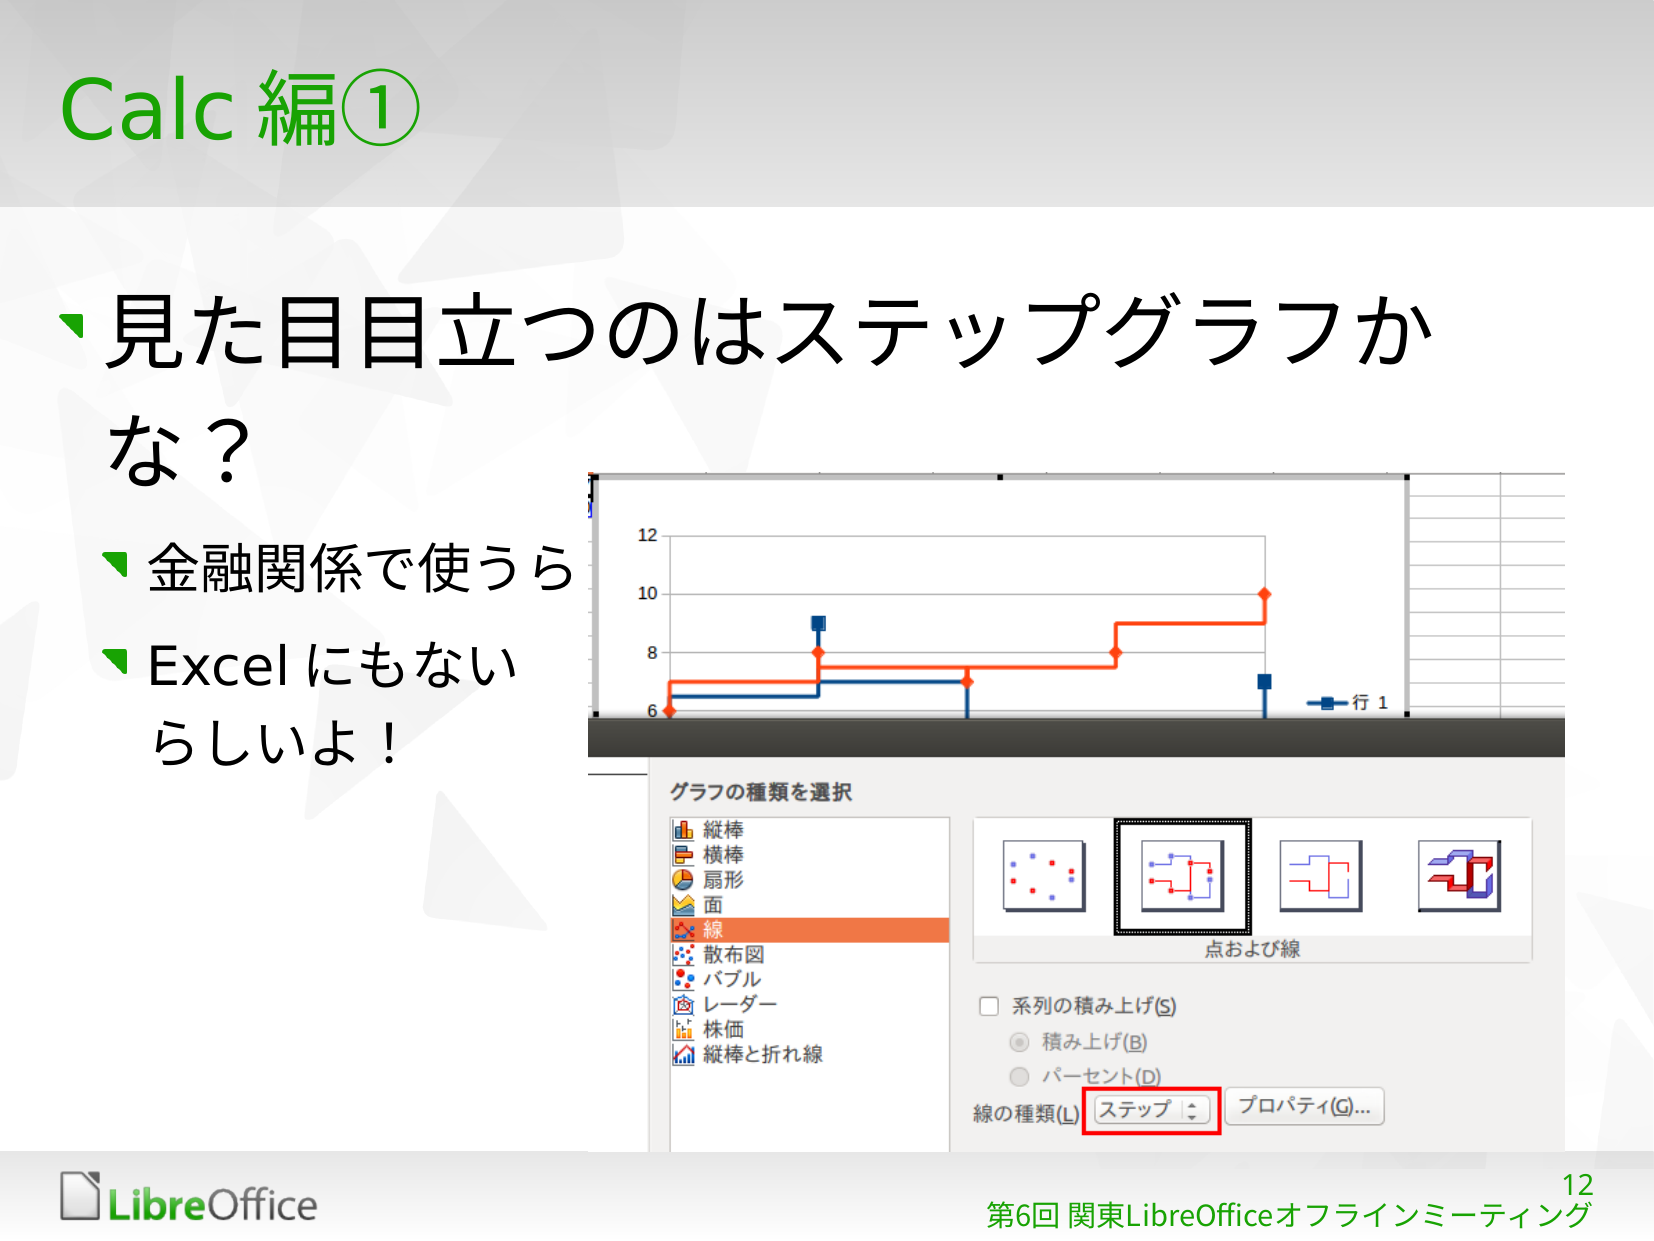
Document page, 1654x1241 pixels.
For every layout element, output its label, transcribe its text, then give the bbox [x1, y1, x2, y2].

title Calc編① [59, 29, 1595, 178]
picture [588, 472, 1654, 1169]
picture [0, 0, 783, 931]
picture [41, 1152, 337, 1240]
list 見た目目立つのはステップグラフかな？ 金融関係で使うらしい Excelにもない らしいよ！ [59, 265, 1595, 985]
